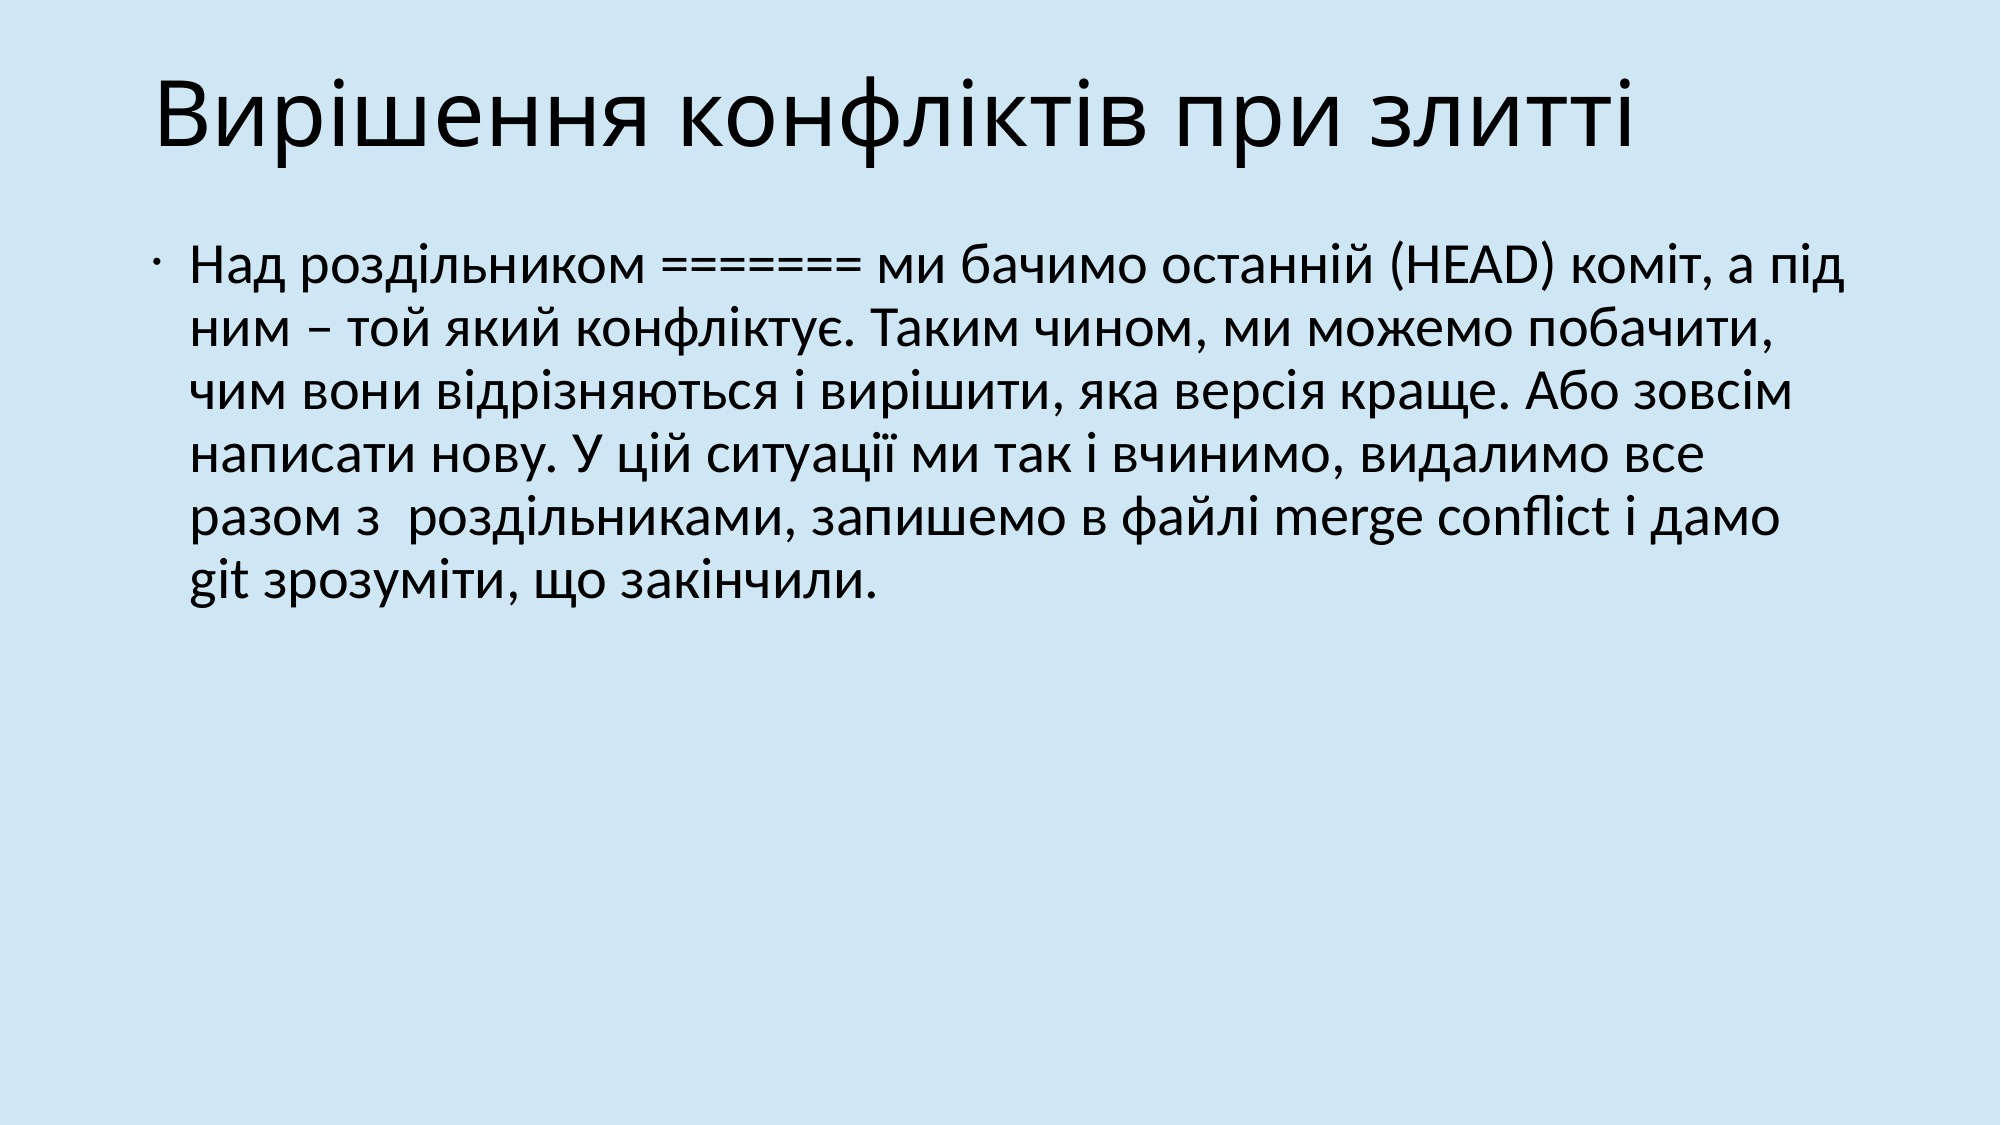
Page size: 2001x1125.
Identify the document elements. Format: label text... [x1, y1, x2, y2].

list Над роздільником ======= ми бачимо останній (HEAD) коміт, а під ним – той який конфліктує. Таким чином, ми можемо побачити, чим вони відрізняються і вирішити, яка версія краще. Або зовсім написати нову. У цій ситуації ми так і вчинимо, видалимо все разом з роздільниками, запишемо в файлі merge conflict і дамо git зрозуміти, що закінчили. [137, 226, 1863, 1125]
title Вирішення конфліктів при злитті [137, 59, 1863, 226]
